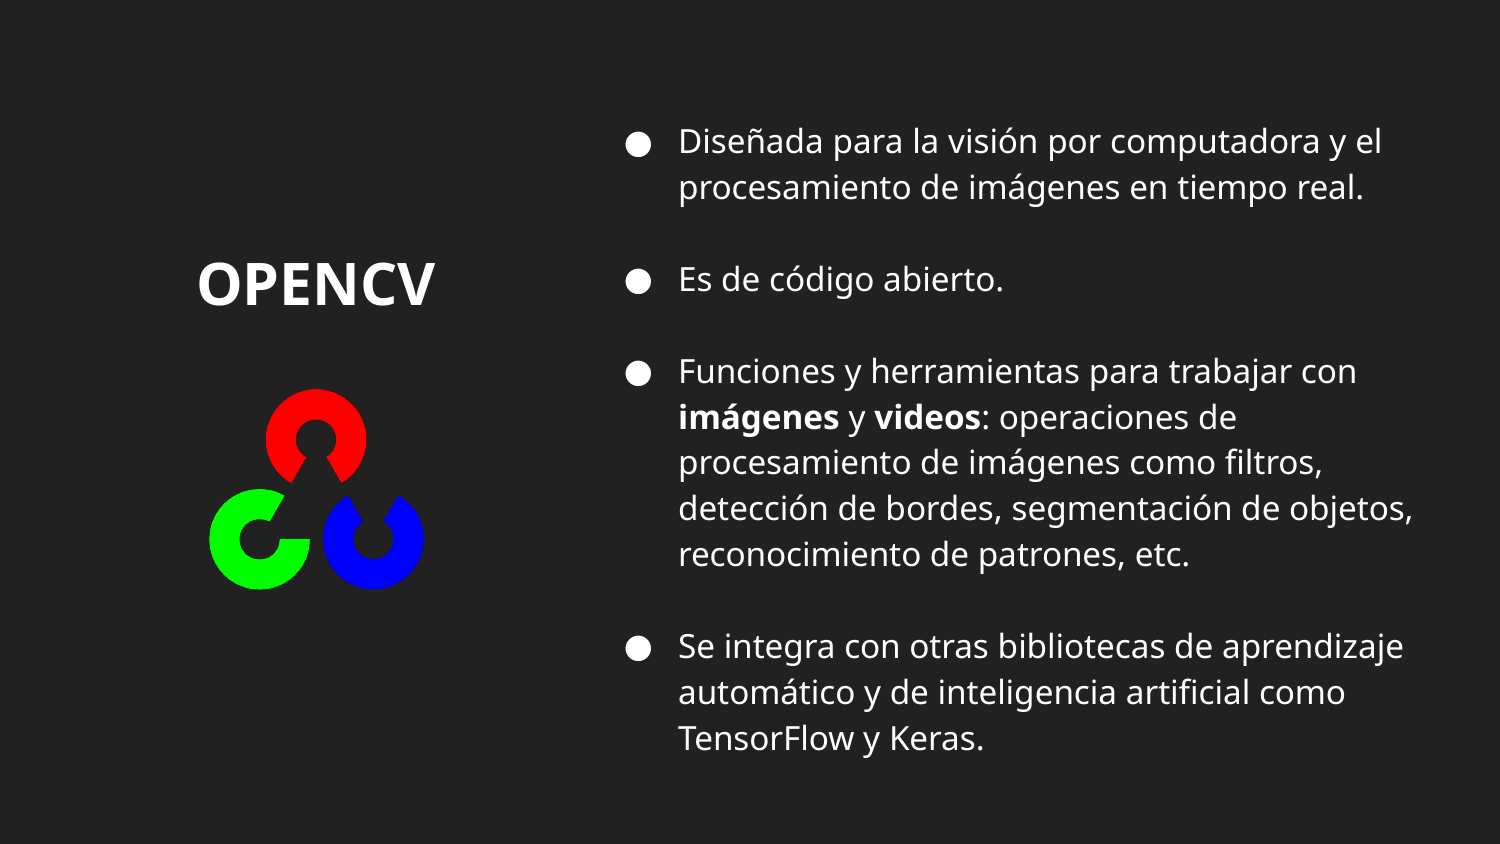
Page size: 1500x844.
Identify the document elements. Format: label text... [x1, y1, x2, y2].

title OPENCV [85, 231, 547, 326]
picture [208, 389, 425, 595]
text_box Diseñada para la visión por computadora y el procesamiento de imágenes en tiempo real. Es de código abierto. Funciones y herramientas para trabajar con imágenes y videos: operaciones de procesamiento de imágenes como filtros, detección de bordes, segmentación de objetos, reconocimiento de patrones, etc. Se integra con otras bibliotecas de aprendizaje automático y de inteligencia artificial como TensorFlow y Keras. [588, 99, 1445, 772]
